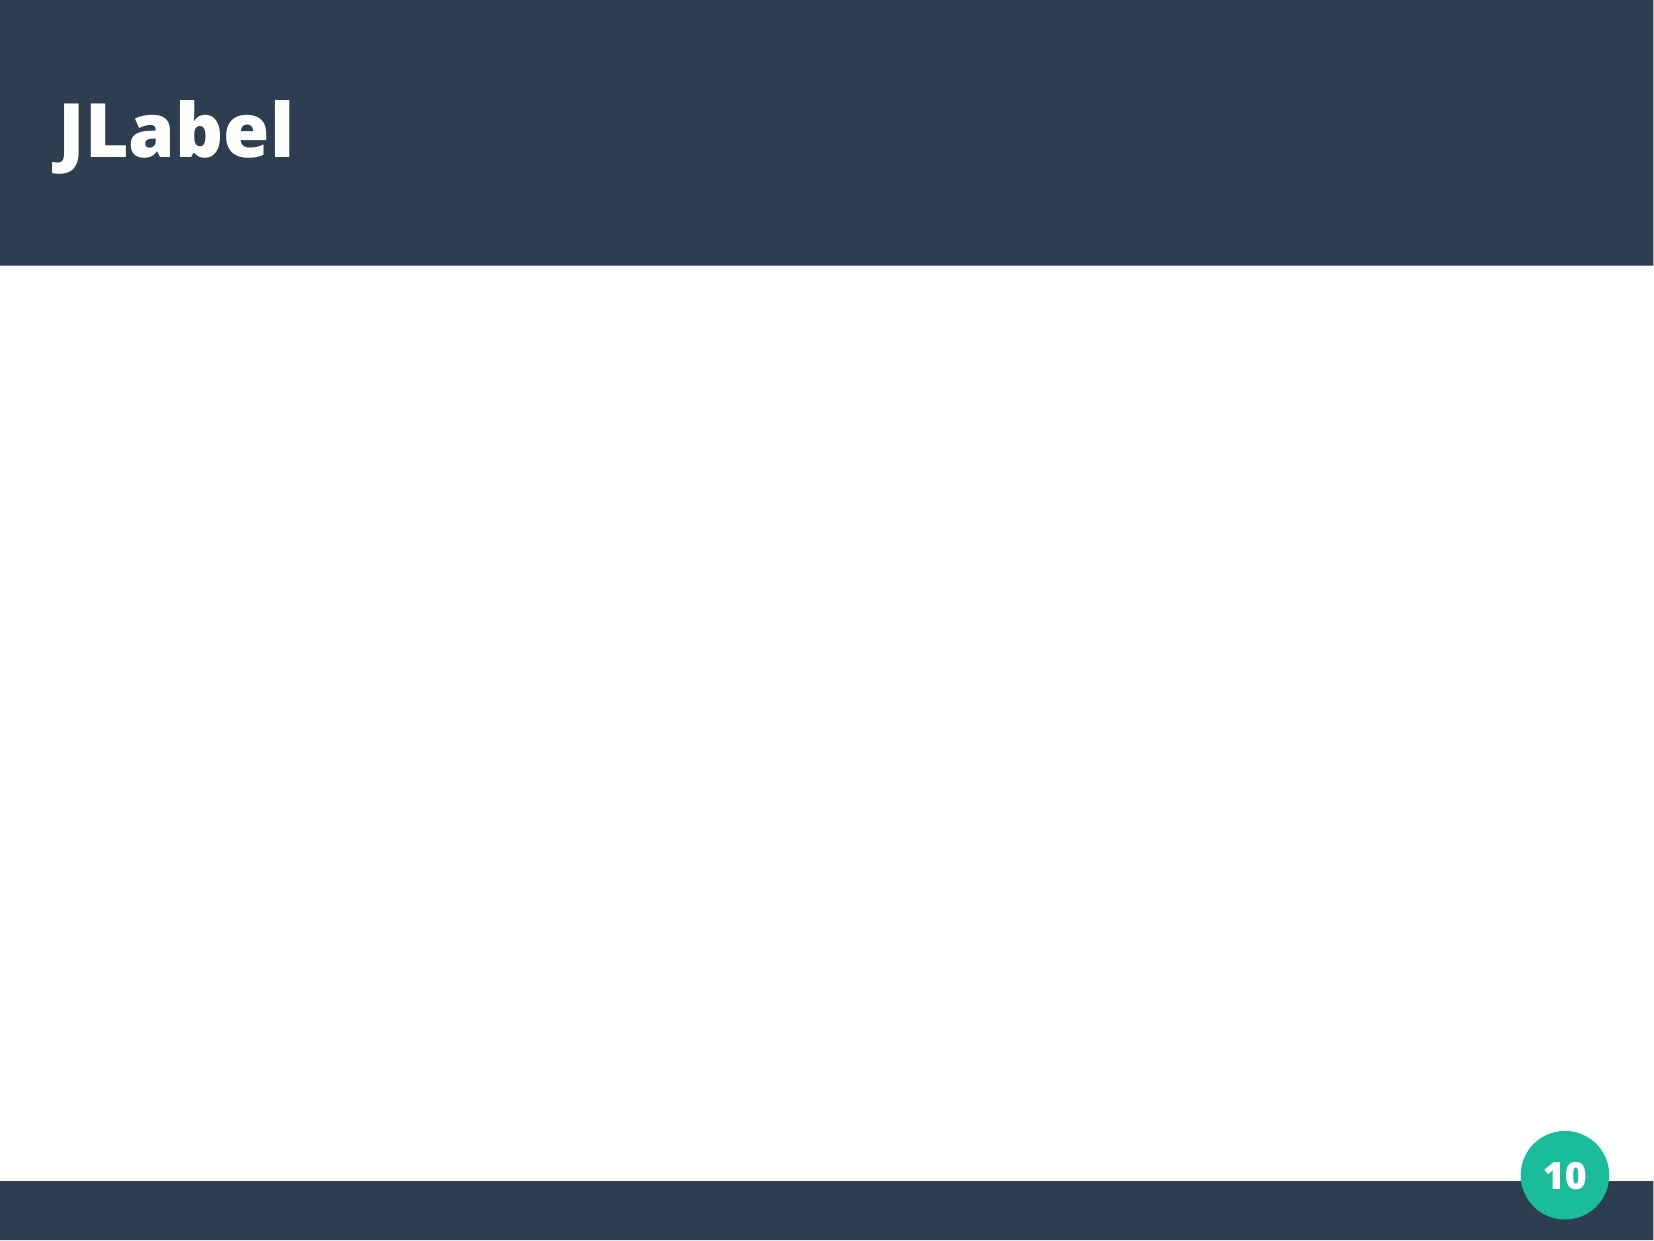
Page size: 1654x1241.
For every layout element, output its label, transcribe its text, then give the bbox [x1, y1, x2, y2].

title JLabel [59, 49, 1595, 207]
